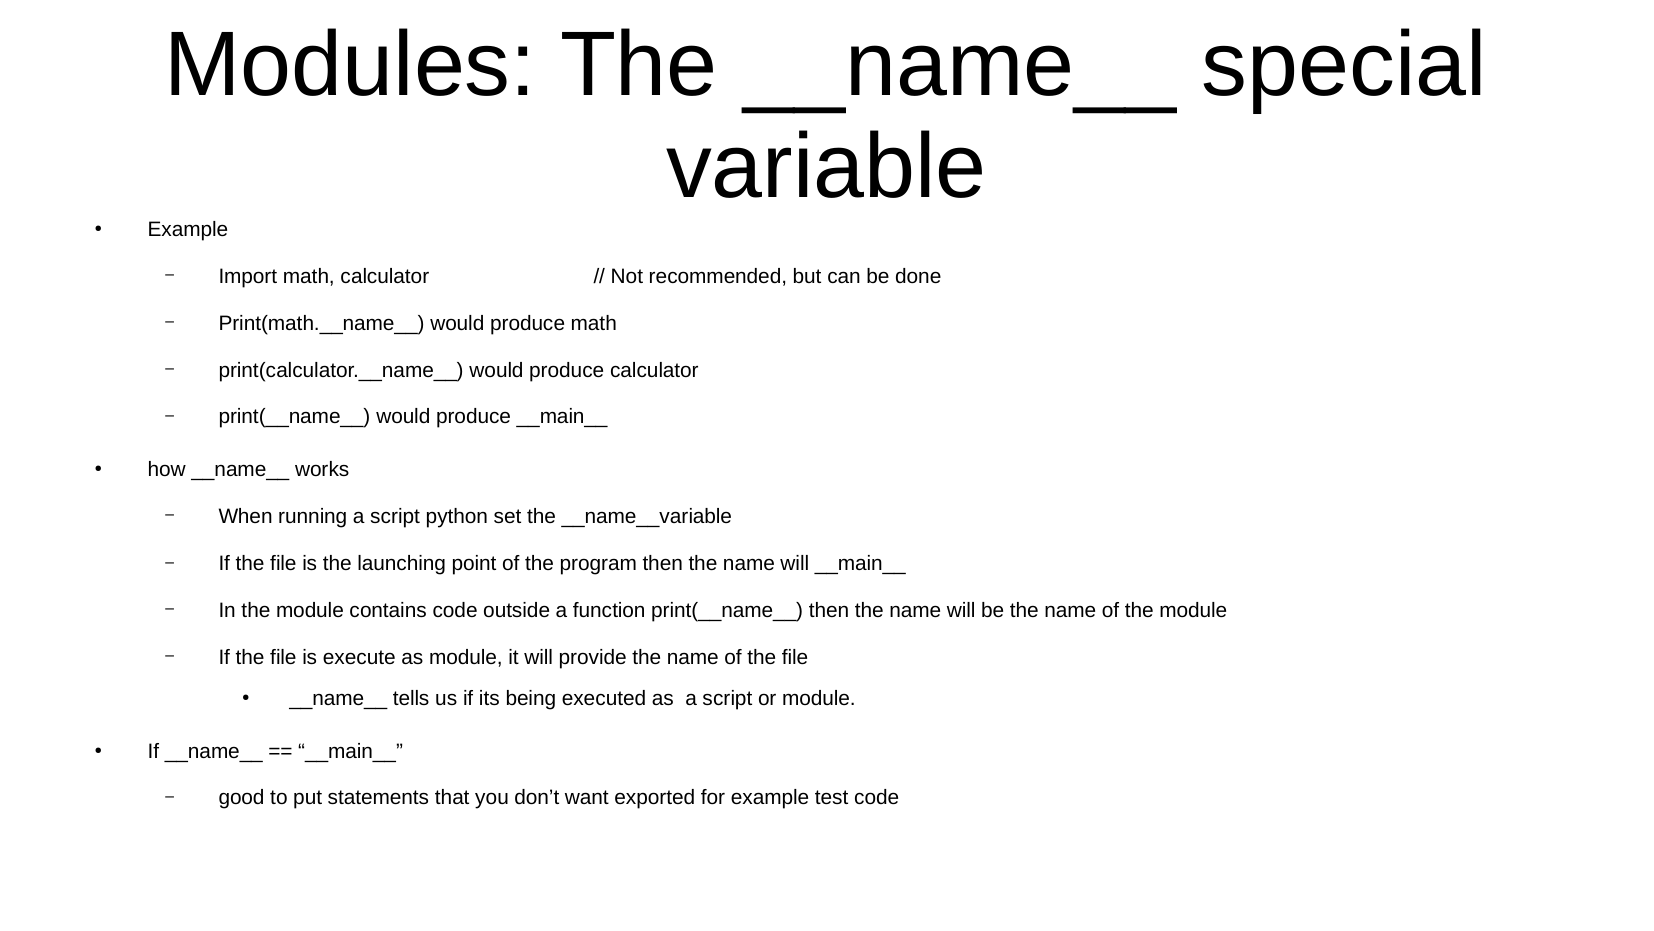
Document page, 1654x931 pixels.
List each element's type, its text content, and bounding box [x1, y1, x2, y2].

title Modules: The __name__ special variable [82, 12, 1571, 218]
list Example Import math, calculator // Not recommended, but can be done Print(math.__name__) would produce math print(calculator.__name__) would produce calculator print(__name__) would produce __main__ how __name__ works When running a script python set the __name__variable If the file is the launching point of the program then the name will __main__ In the module contains code outside a function print(__name__) then the name will be the name of the module If the file is execute as module, it will provide the name of the file __name__ tells us if its being executed as a script or module. If __name__ == “__main__” good to put statements that you don’t want exported for example test code [76, 217, 1570, 901]
